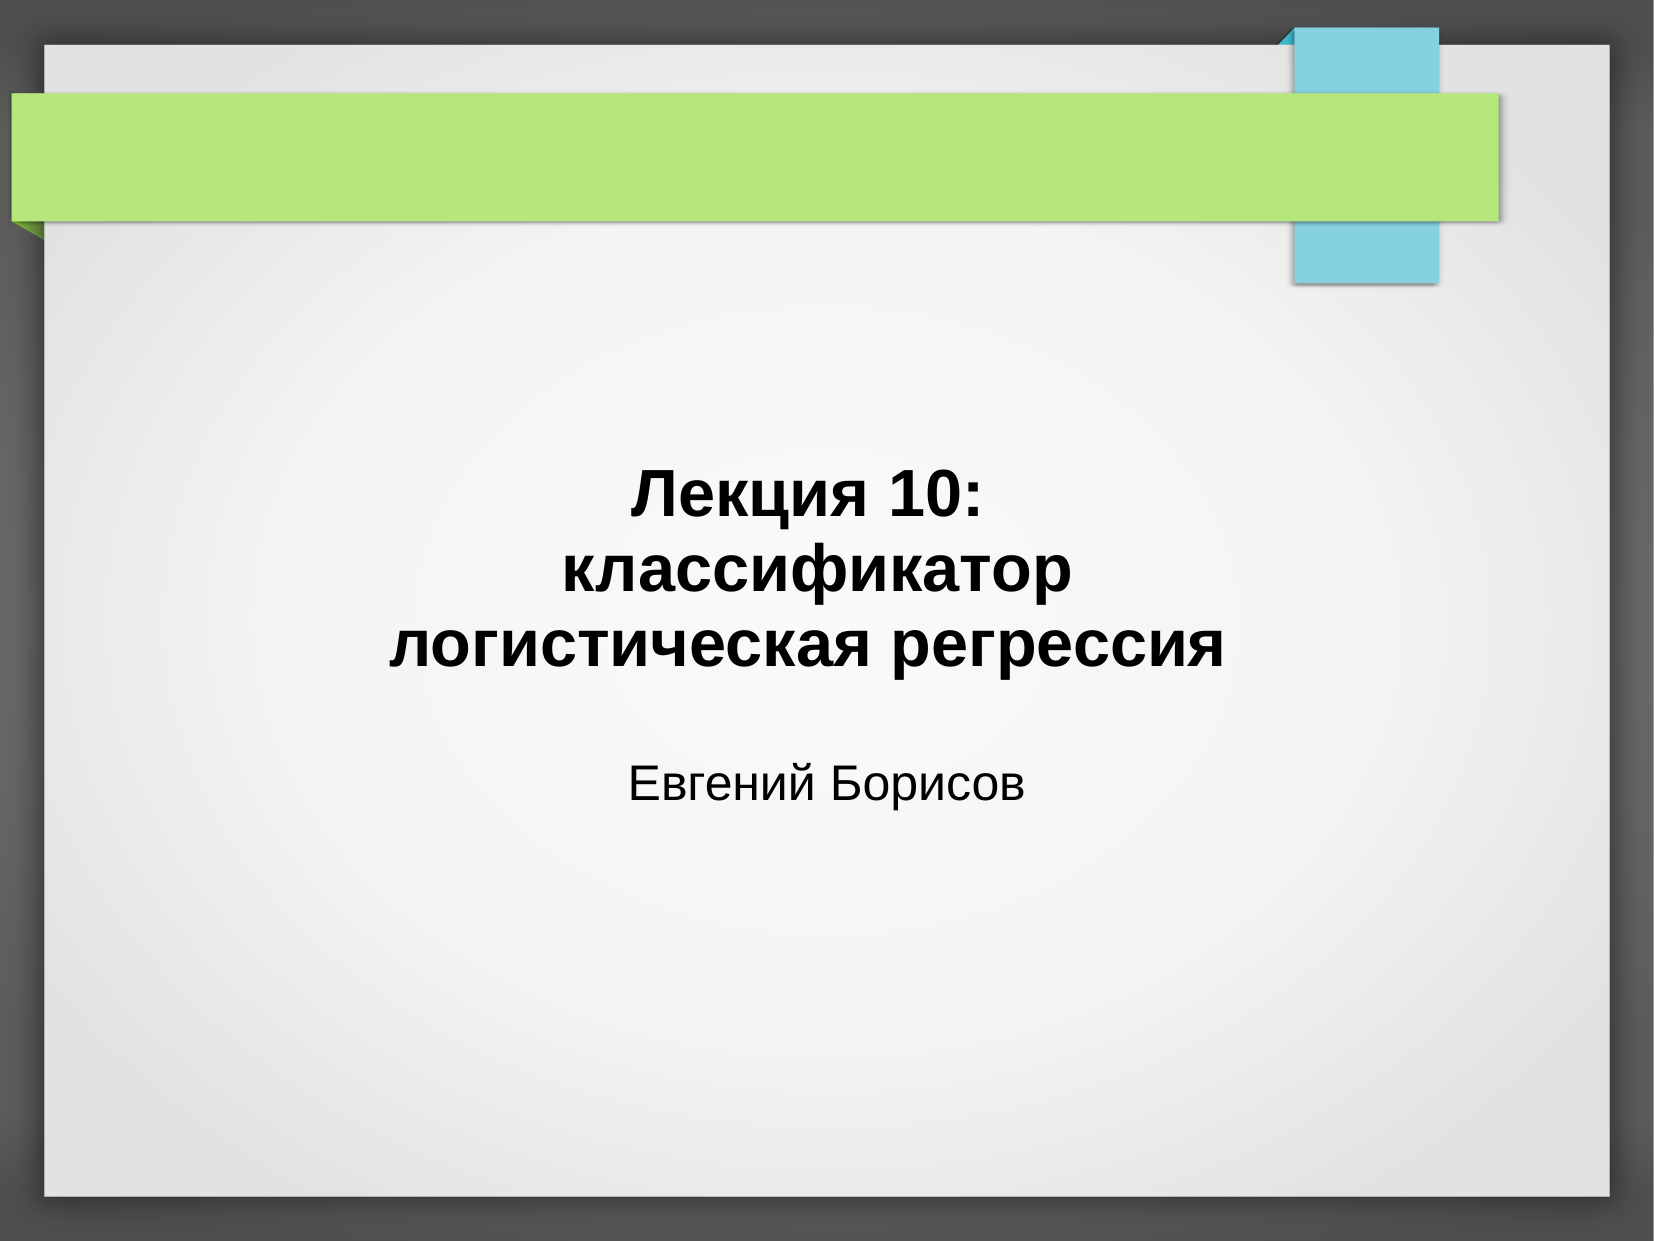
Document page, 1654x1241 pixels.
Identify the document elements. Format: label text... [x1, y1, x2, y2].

picture [0, 0, 1654, 1241]
subtitle Лекция 10: классификатор логистическая регрессия Евгений Борисов [82, 290, 1571, 1010]
